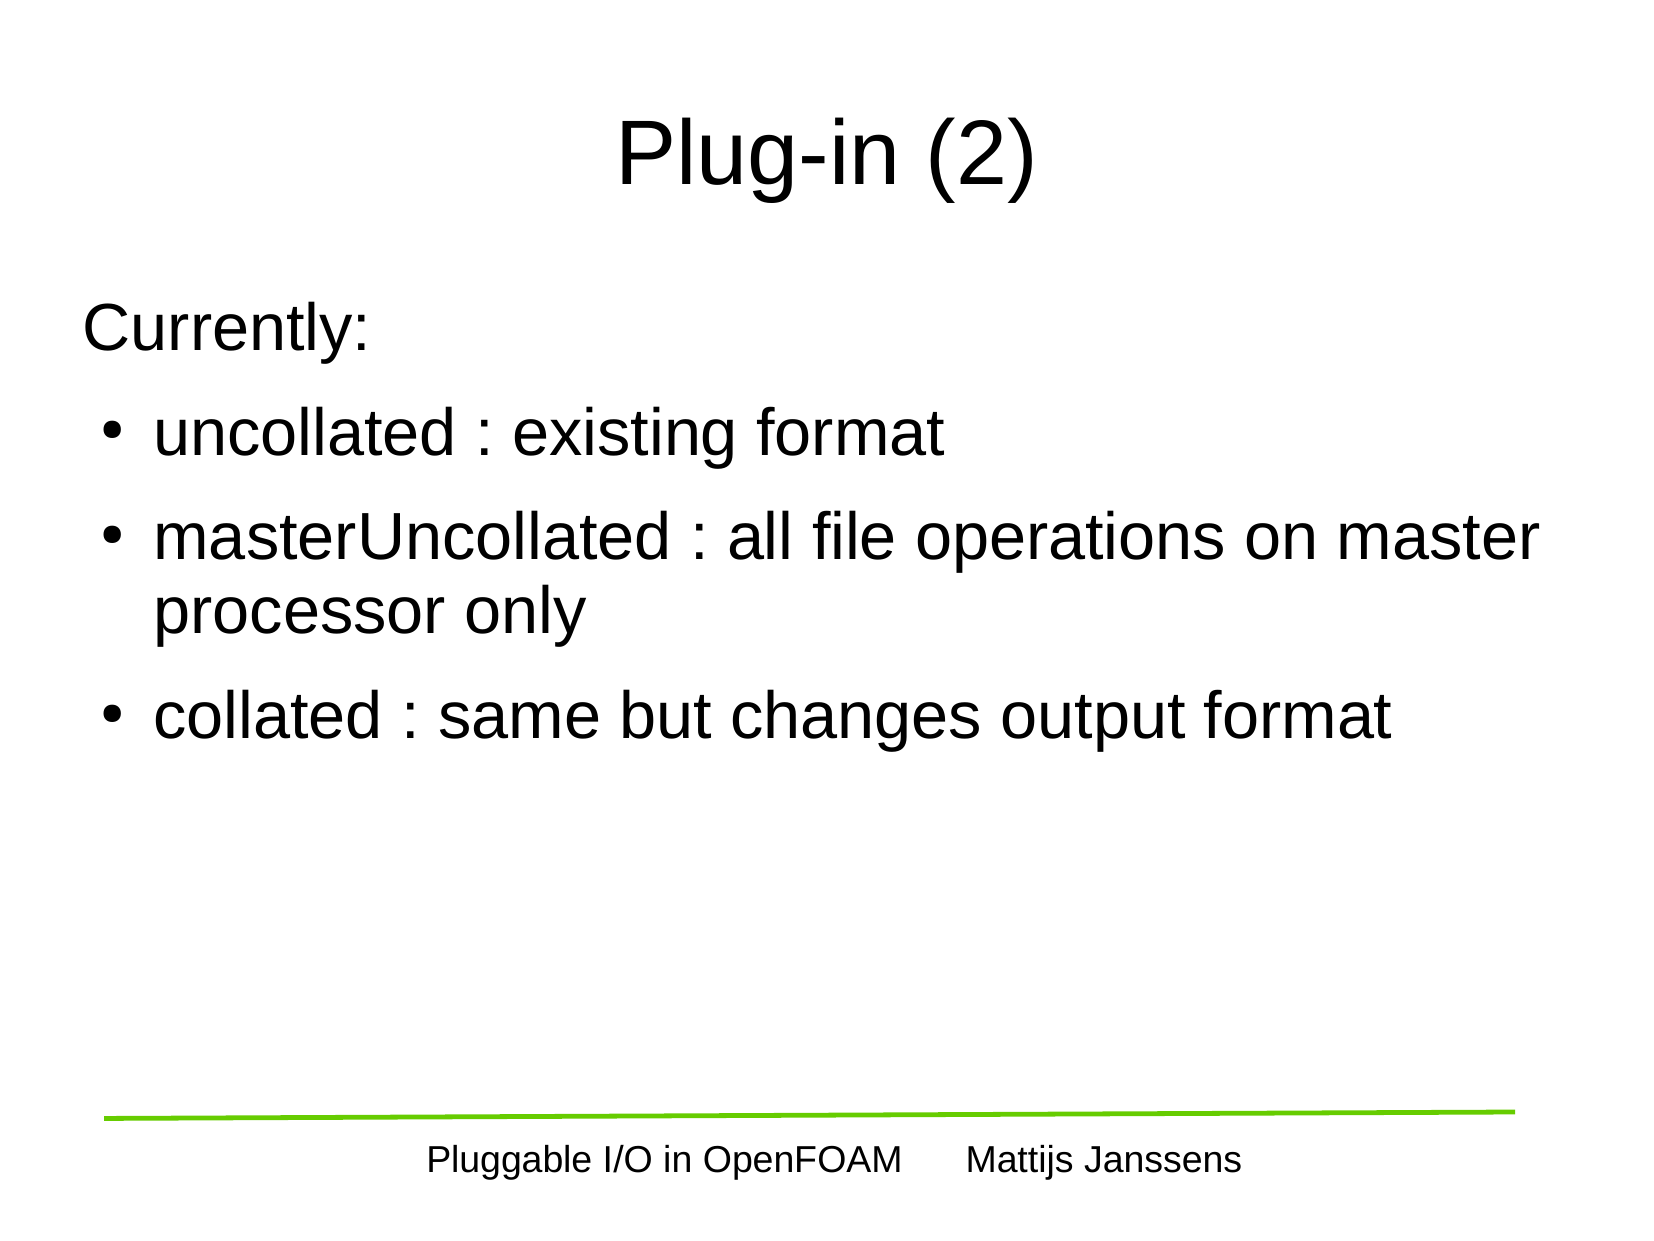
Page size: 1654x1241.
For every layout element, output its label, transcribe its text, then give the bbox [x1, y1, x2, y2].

title Plug-in (2) [82, 49, 1571, 257]
list Currently: uncollated : existing format masterUncollated : all file operations on master processor only collated : same but changes output format [82, 290, 1571, 1010]
